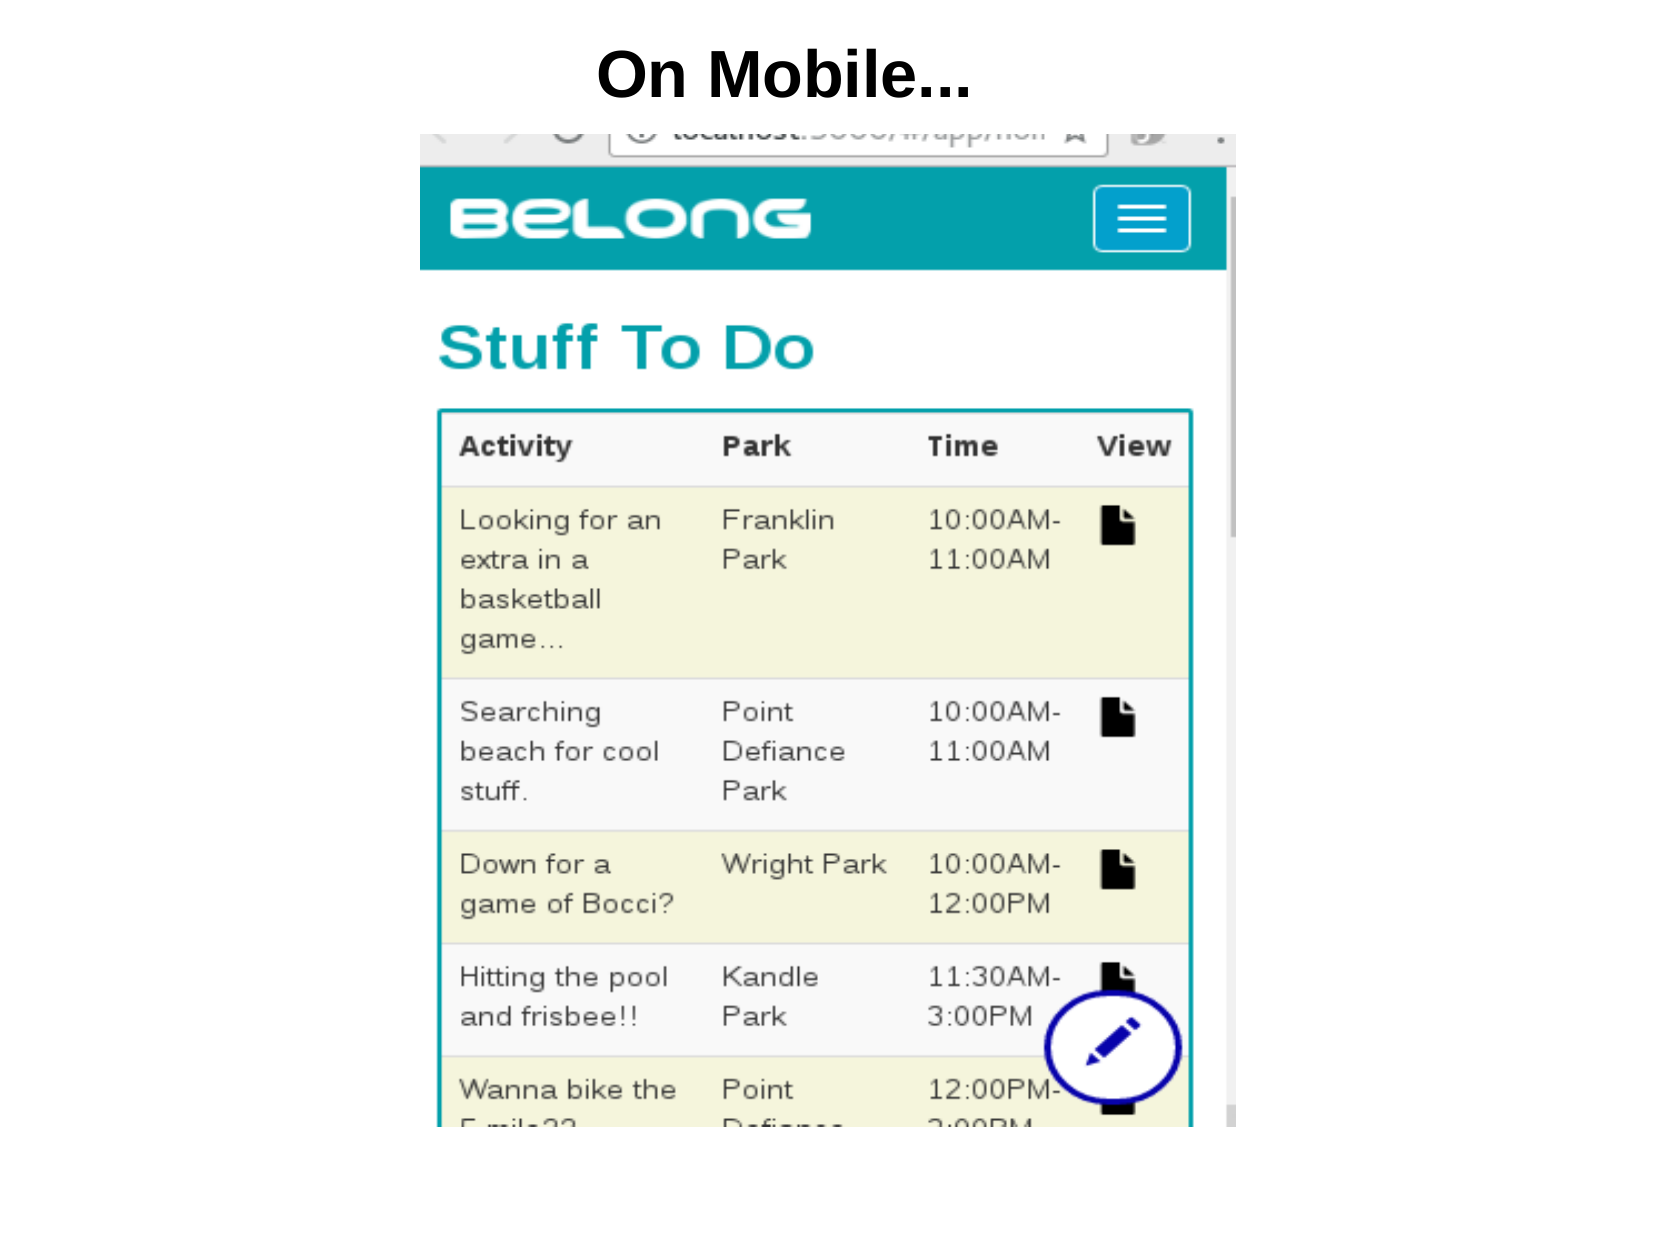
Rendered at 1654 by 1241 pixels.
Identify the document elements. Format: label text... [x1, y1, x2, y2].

text_box On Mobile... [359, 29, 1211, 134]
picture [420, 134, 1236, 1127]
